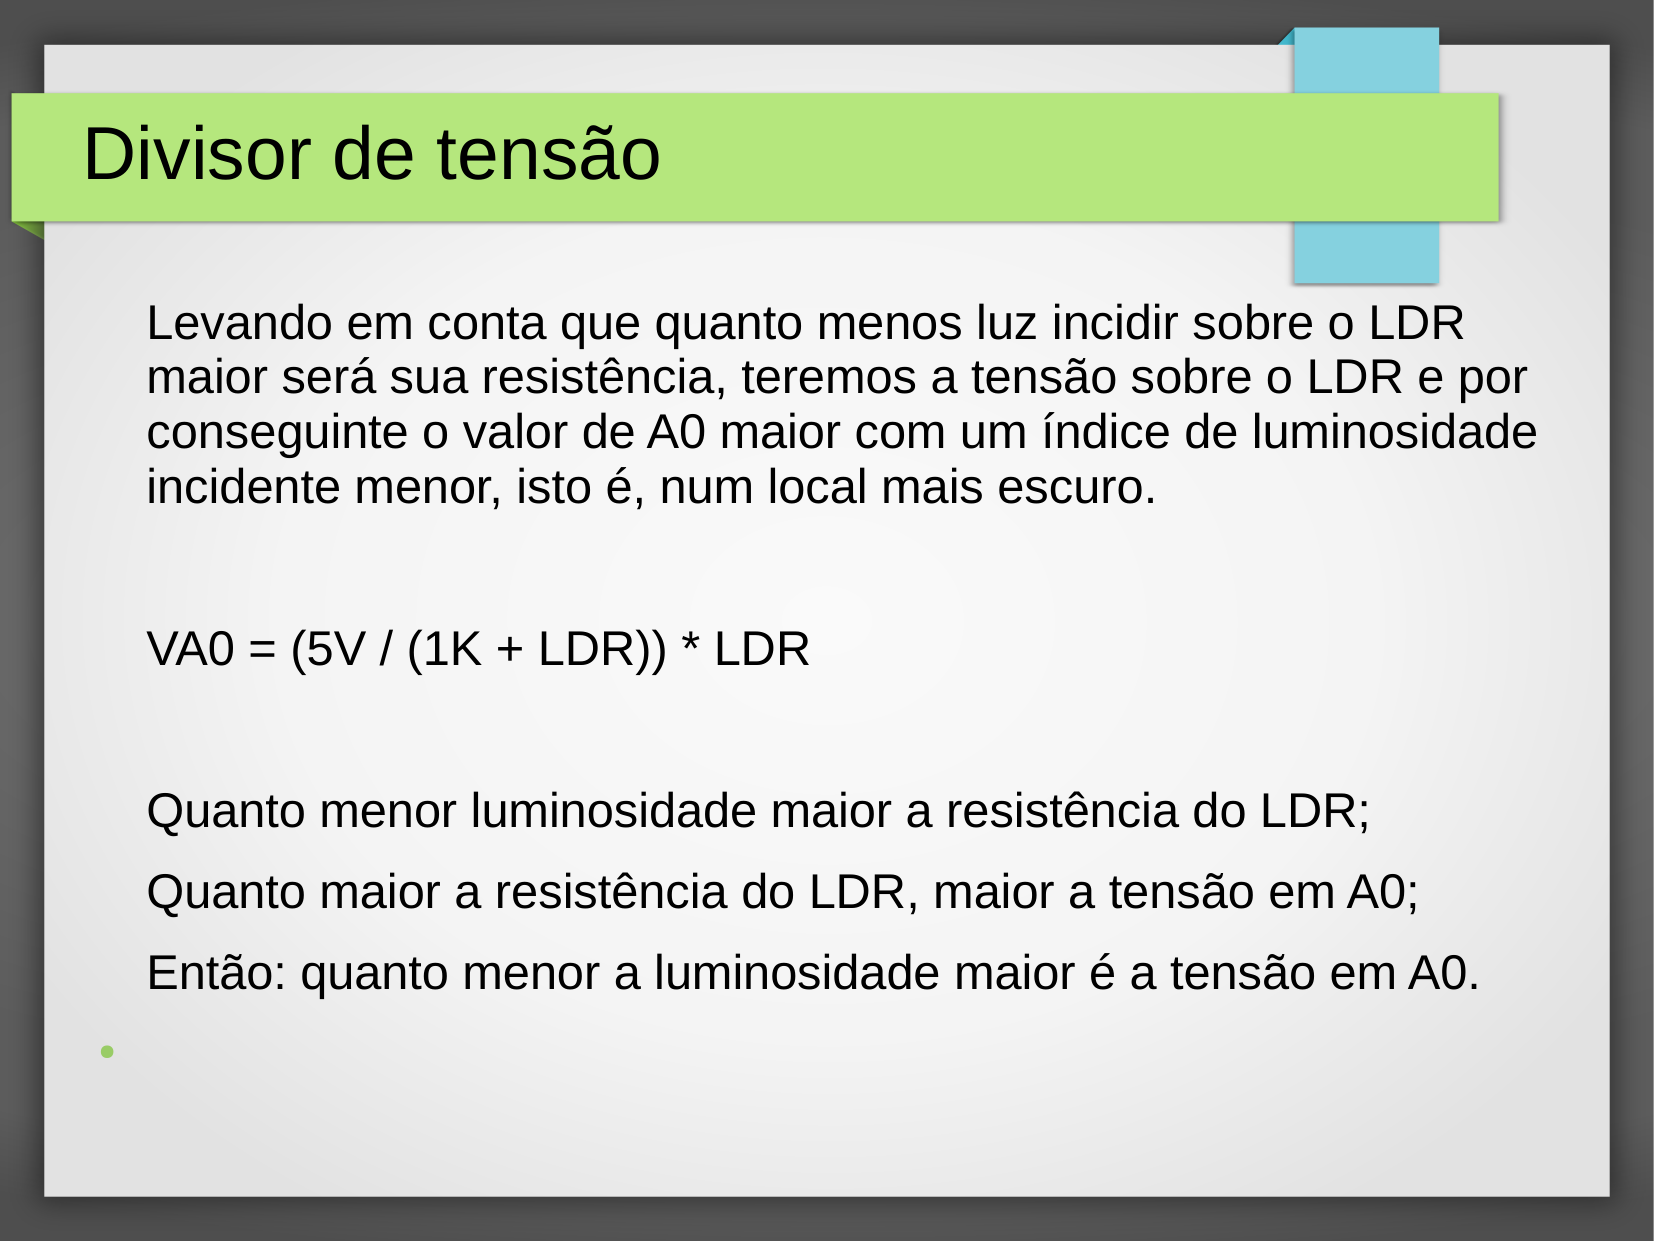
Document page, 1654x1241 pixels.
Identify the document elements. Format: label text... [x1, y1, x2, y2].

picture [0, 0, 1654, 1241]
list Levando em conta que quanto menos luz incidir sobre o LDR maior será sua resistência, teremos a tensão sobre o LDR e por conseguinte o valor de A0 maior com um índice de luminosidade incidente menor, isto é, num local mais escuro. VA0 = (5V / (1K + LDR)) * LDR Quanto menor luminosidade maior a resistência do LDR; Quanto maior a resistência do LDR, maior a tensão em A0; Então: quanto menor a luminosidade maior é a tensão em A0. [82, 295, 1571, 1015]
title Divisor de tensão [82, 94, 1264, 213]
